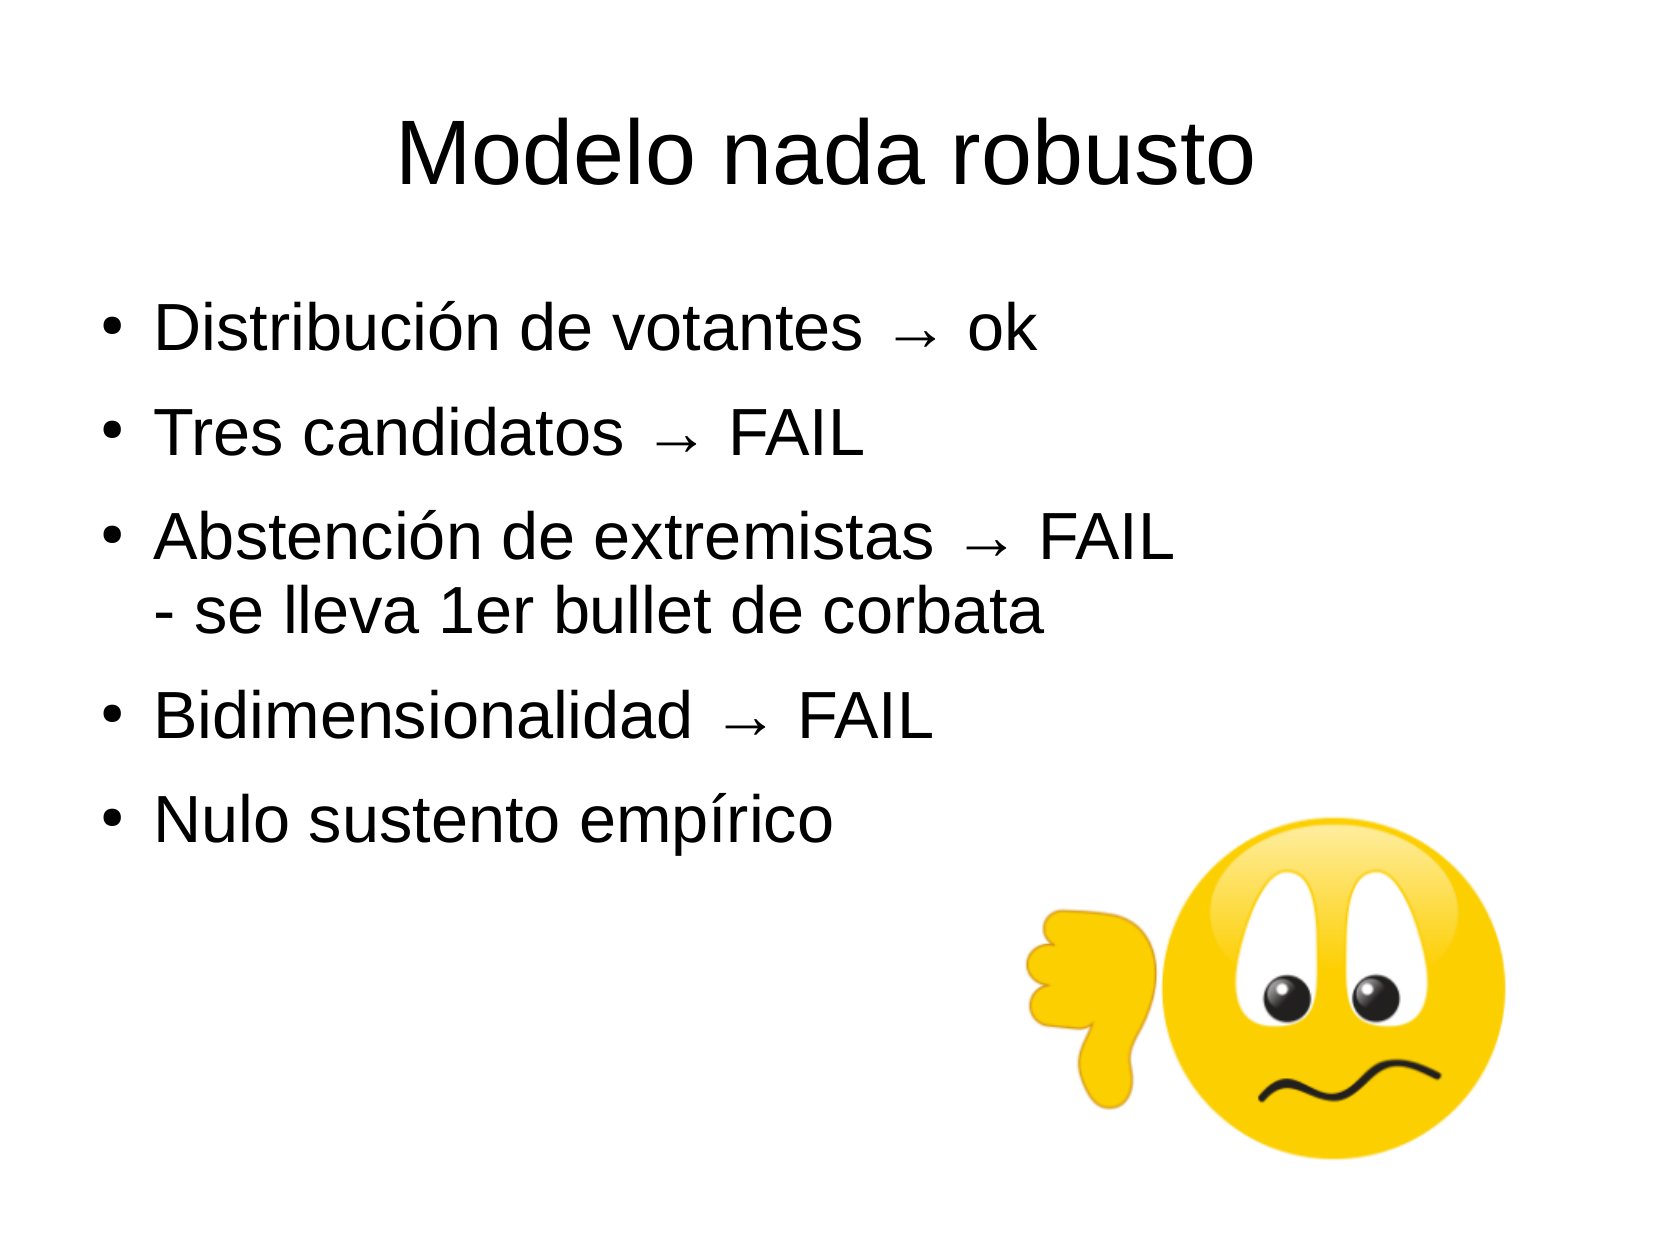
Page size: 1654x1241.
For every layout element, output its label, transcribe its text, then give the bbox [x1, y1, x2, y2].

picture [1019, 789, 1526, 1190]
list Distribución de votantes → ok Tres candidatos → FAIL Abstención de extremistas → FAIL - se lleva 1er bullet de corbata Bidimensionalidad → FAIL Nulo sustento empírico [82, 290, 1571, 1010]
title Modelo nada robusto [82, 49, 1571, 257]
